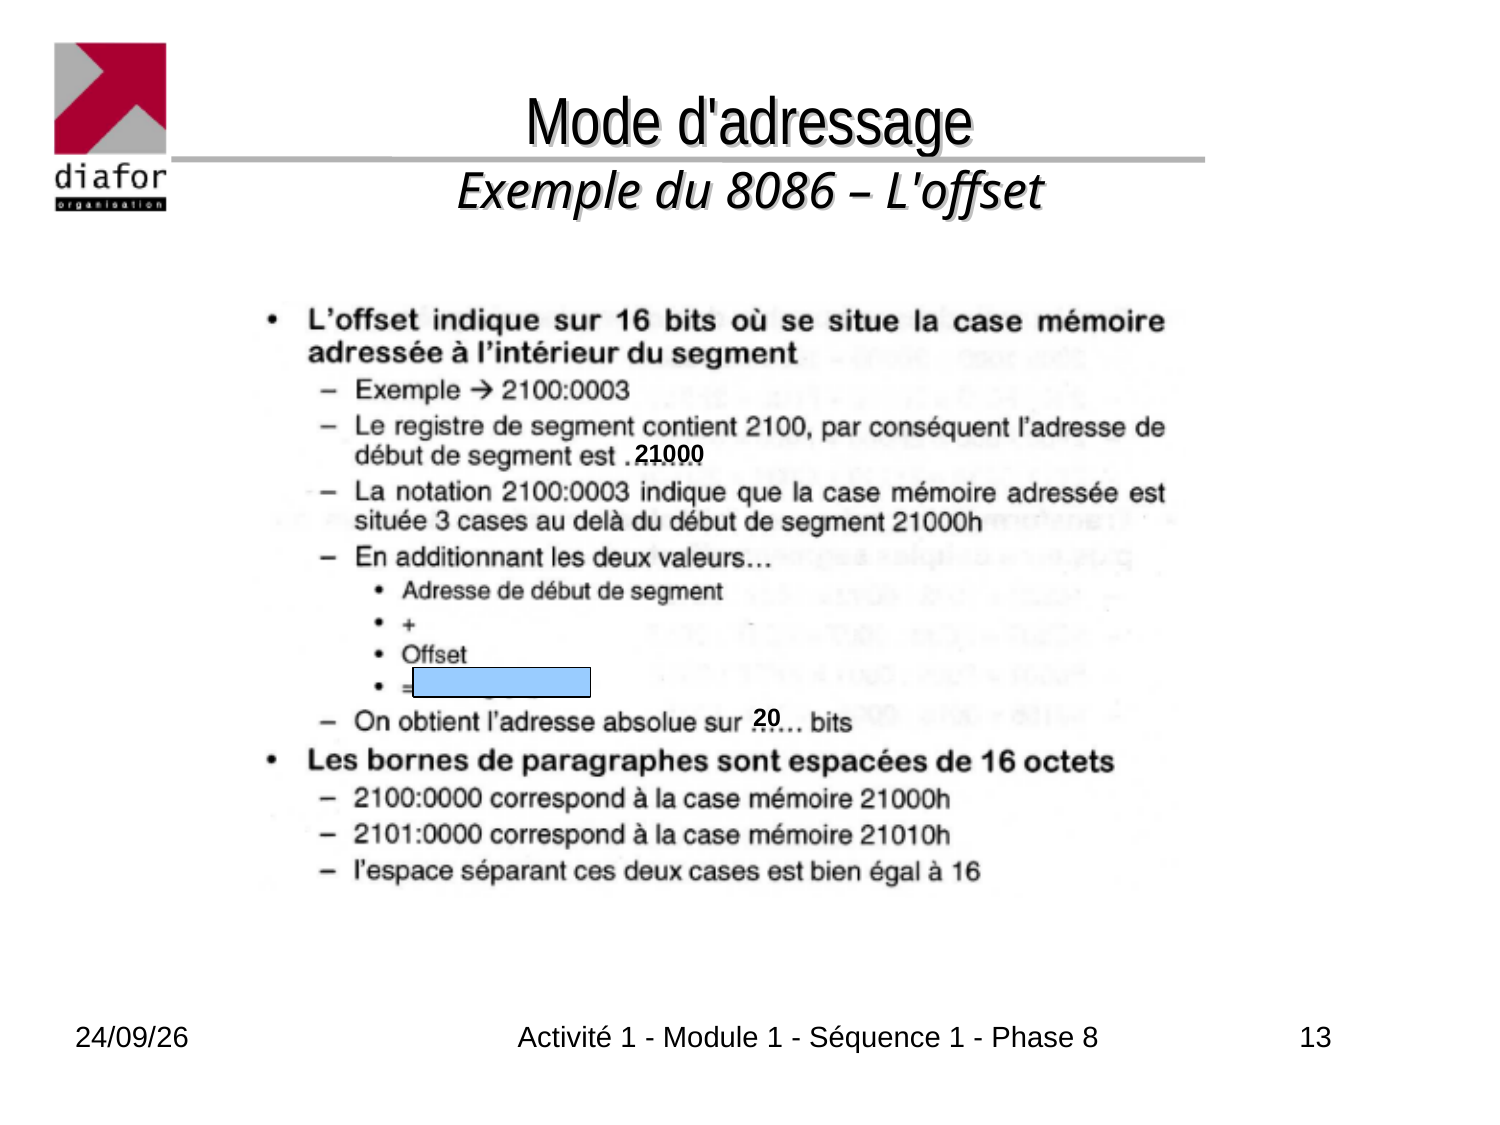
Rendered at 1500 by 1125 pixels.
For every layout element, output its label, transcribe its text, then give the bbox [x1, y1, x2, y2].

text_box 20 [738, 700, 796, 739]
text_box Activité 1 - Module 1 - Séquence 1 - Phase 8 [324, 1024, 1293, 1096]
text_box 21000 [620, 436, 798, 475]
picture [248, 301, 1186, 898]
text_box [75, 1024, 320, 1096]
title Mode d'adressage Exemple du 8086 – L'offset [75, 45, 1426, 250]
text_box [1299, 1024, 1419, 1096]
text_box [413, 667, 591, 697]
